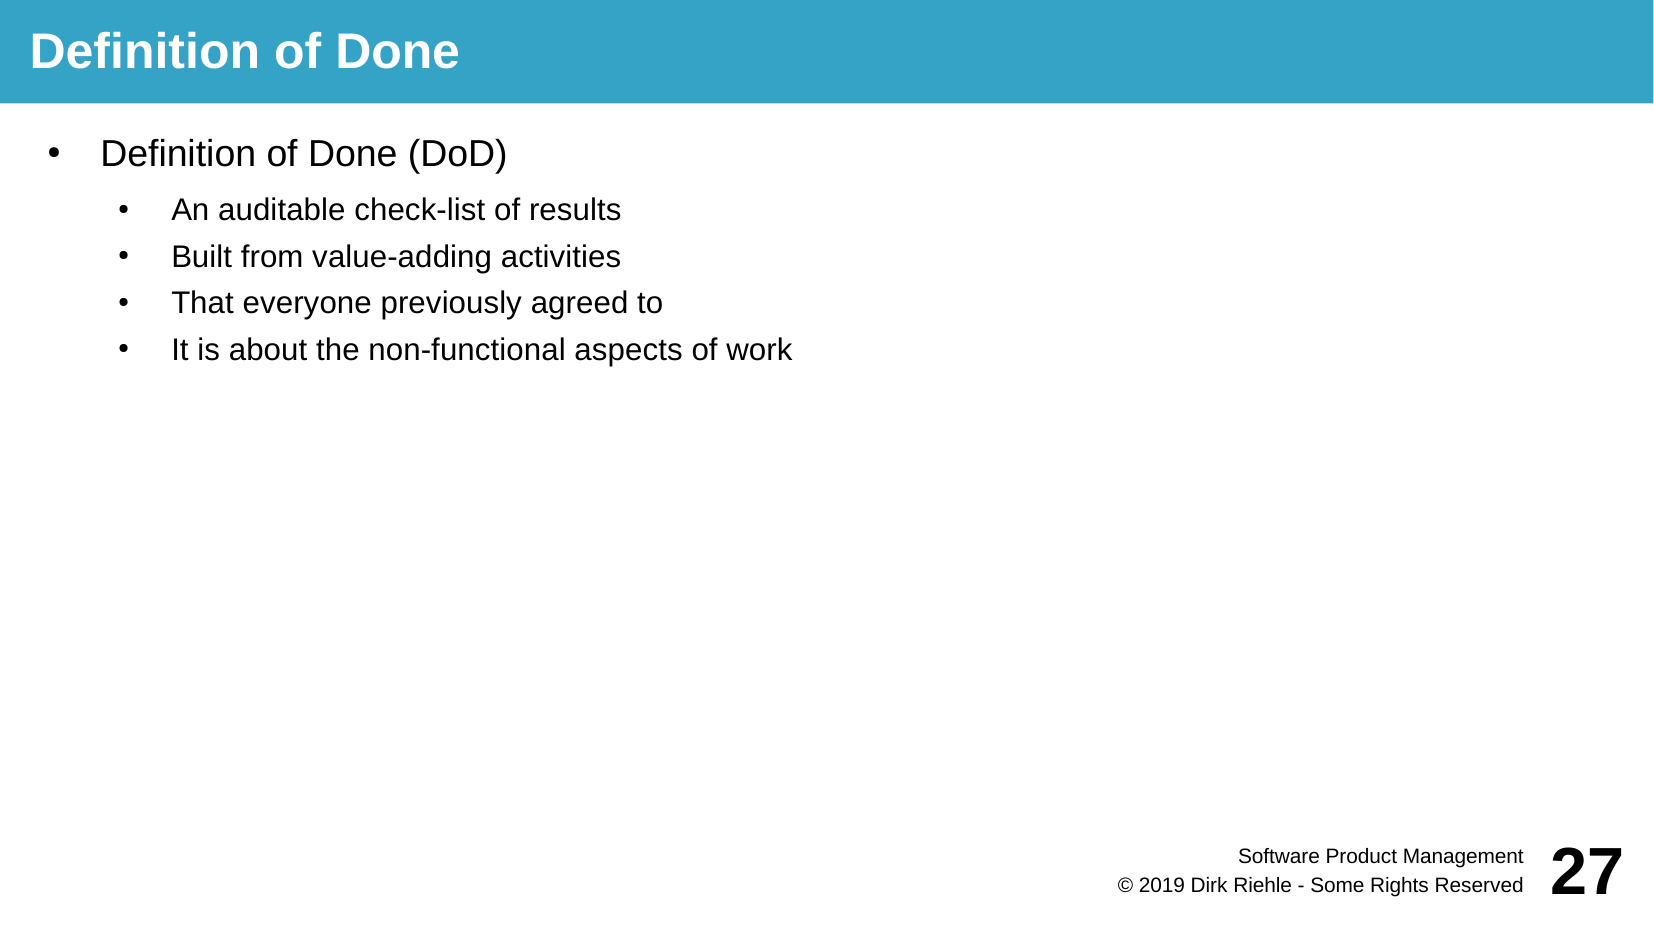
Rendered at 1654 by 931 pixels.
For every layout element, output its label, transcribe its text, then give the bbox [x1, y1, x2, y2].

title Definition of Done [0, 0, 1654, 104]
list Definition of Done (DoD) An auditable check-list of results Built from value-adding activities That everyone previously agreed to It is about the non-functional aspects of work [29, 132, 1625, 813]
